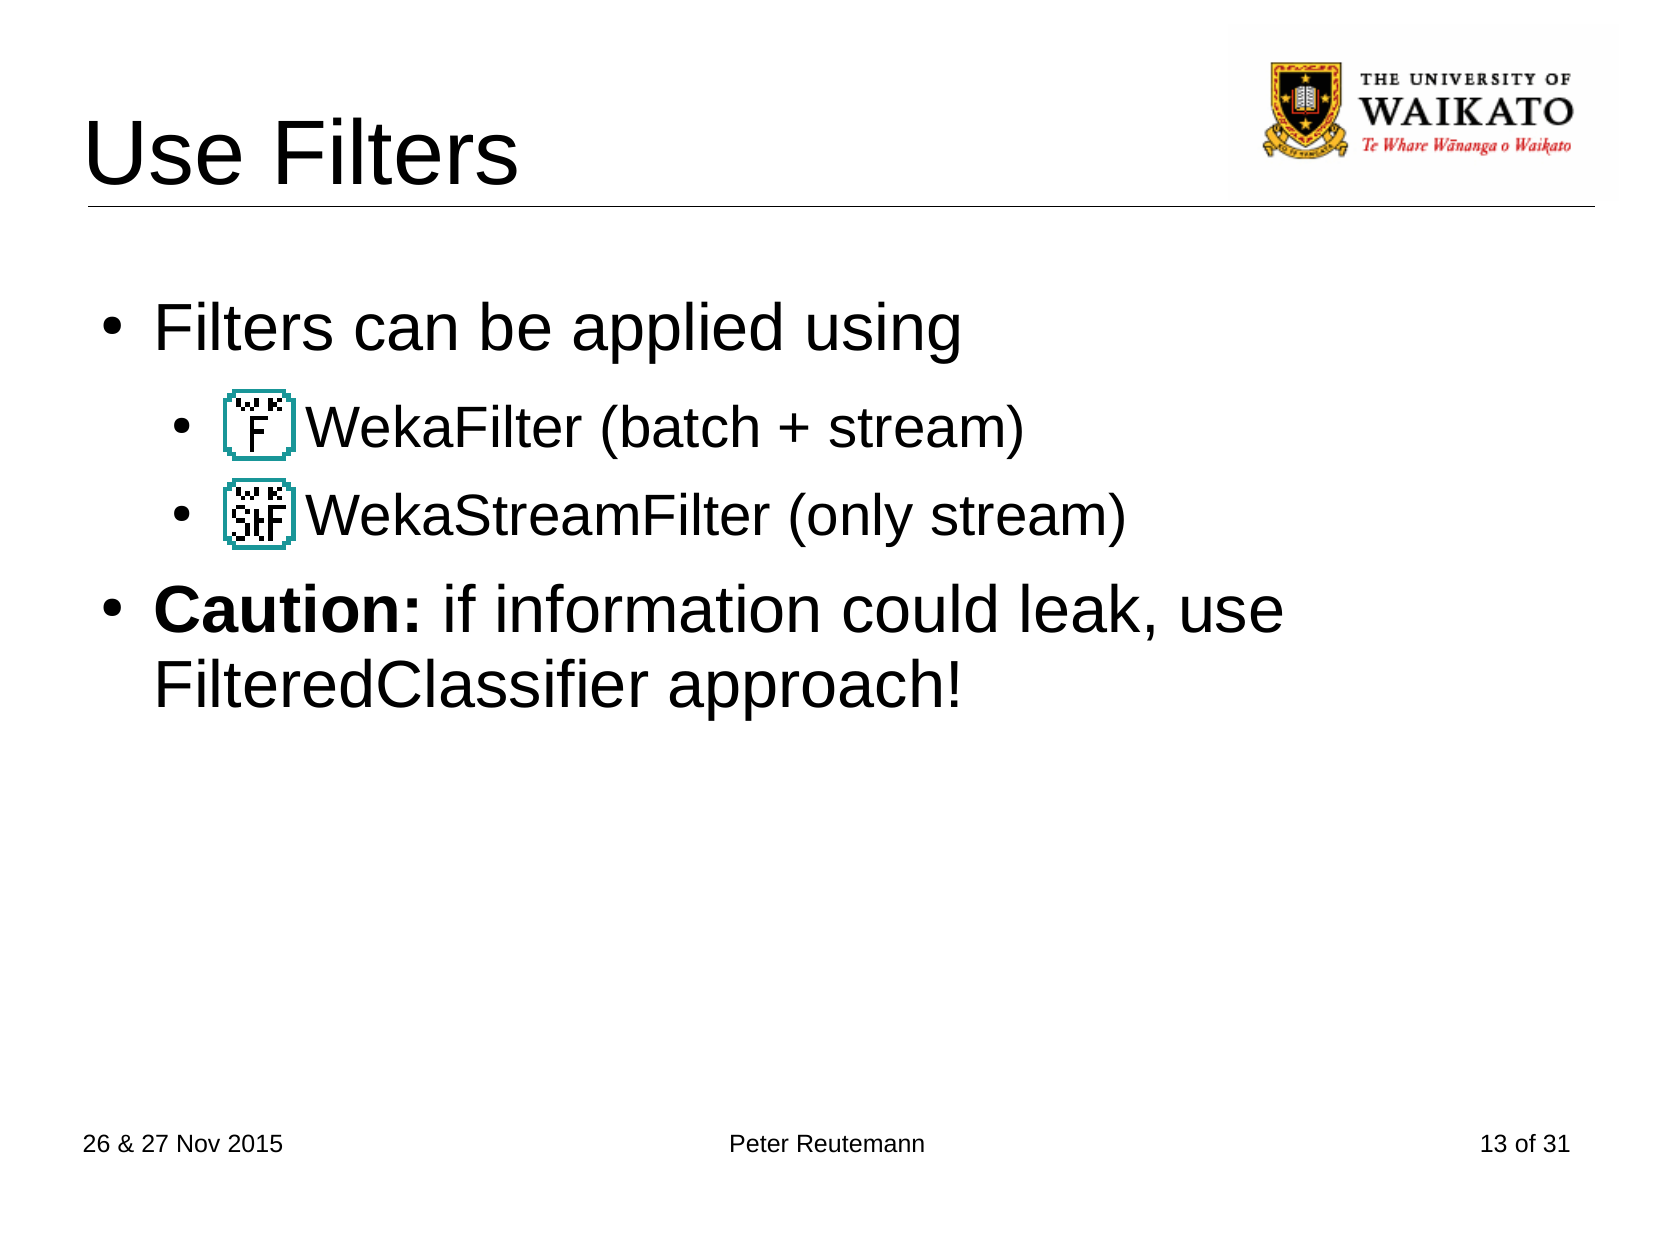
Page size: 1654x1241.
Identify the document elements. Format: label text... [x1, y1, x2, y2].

picture [1228, 24, 1619, 201]
list Filters can be applied using WekaFilter (batch + stream) WekaStreamFilter (only stream) Caution: if information could leak, use FilteredClassifier approach! [82, 290, 1571, 1010]
picture [223, 478, 296, 550]
picture [223, 389, 296, 462]
title Use Filters [82, 49, 1571, 257]
